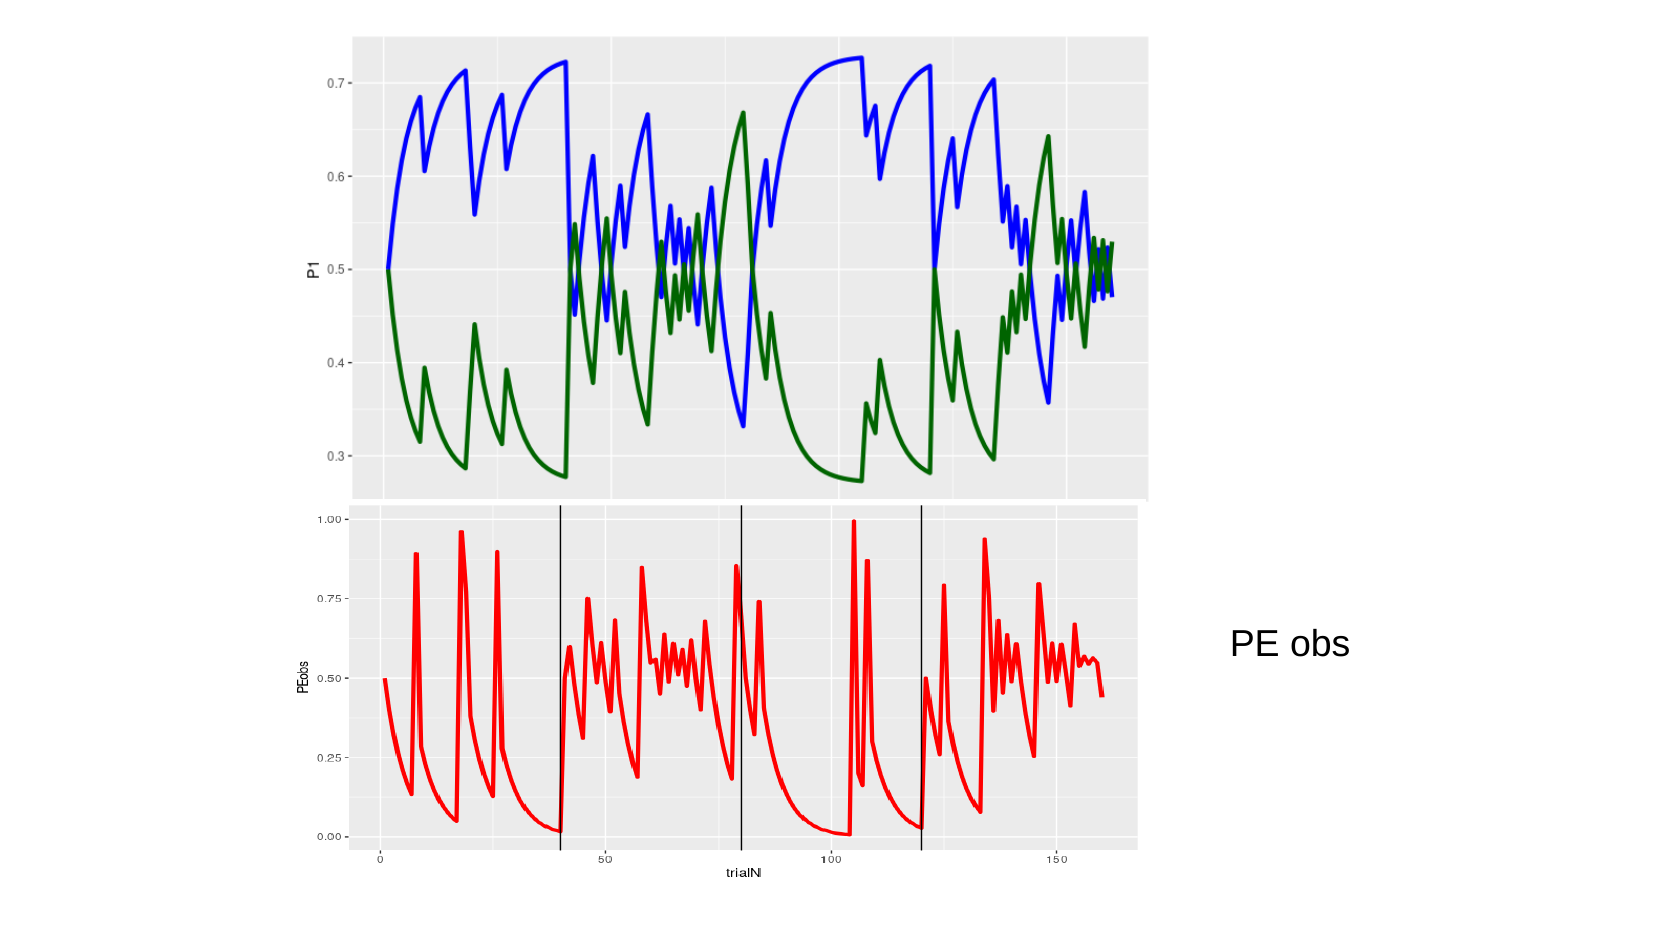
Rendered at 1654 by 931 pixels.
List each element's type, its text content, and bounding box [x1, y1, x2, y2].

picture [290, 29, 1156, 886]
text_box PE obs [1215, 615, 1546, 672]
